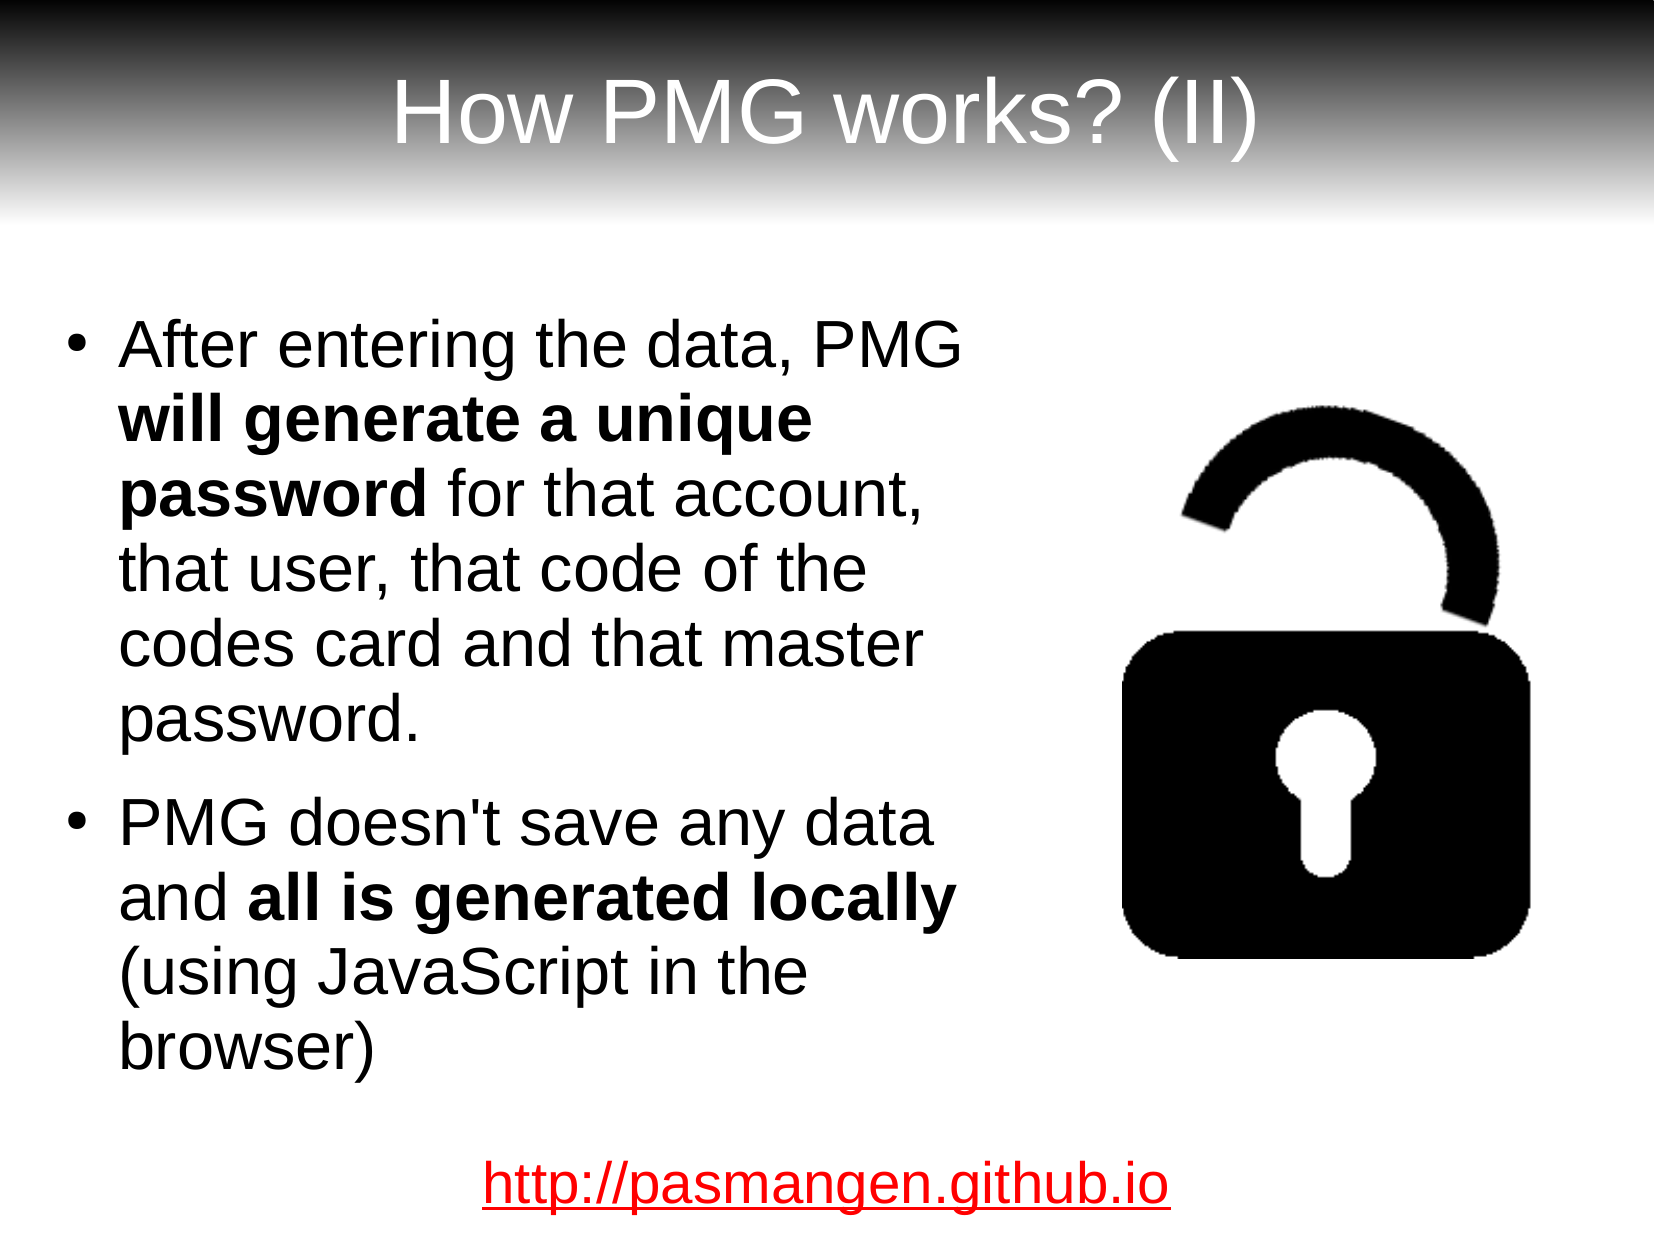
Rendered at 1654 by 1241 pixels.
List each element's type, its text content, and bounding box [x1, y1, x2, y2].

picture [1122, 400, 1535, 959]
title How PMG works? (II) [0, 0, 1654, 225]
text_box http://pasmangen.github.io [0, 1143, 1654, 1241]
list After entering the data, PMG will generate a unique password for that account, that user, that code of the codes card and that master password. PMG doesn't save any data and all is generated locally (using JavaScript in the browser) [47, 70, 1040, 1143]
